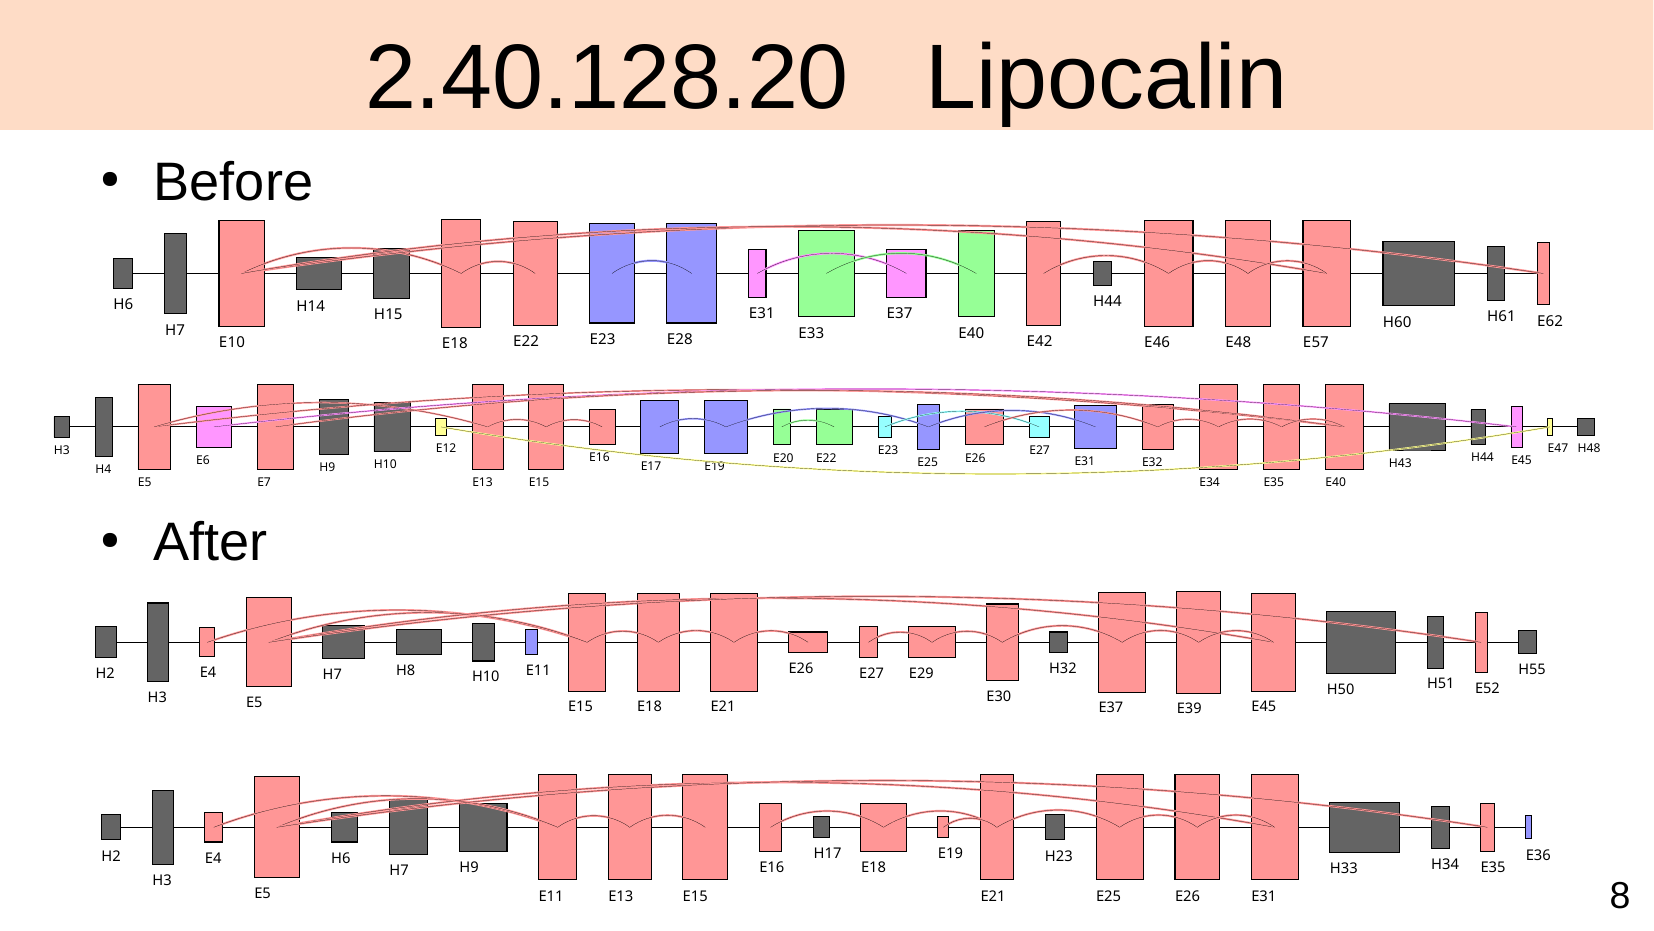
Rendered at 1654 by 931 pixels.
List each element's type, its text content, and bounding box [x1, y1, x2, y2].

picture [53, 383, 1601, 488]
text_box <number> [1444, 866, 1646, 924]
picture [100, 773, 1552, 902]
picture [94, 590, 1546, 715]
list Before After [82, 488, 1571, 758]
text_box [0, 0, 1654, 130]
list Before After [82, 151, 1571, 383]
picture [112, 218, 1564, 350]
title 2.40.128.20 Lipocalin [82, 11, 1571, 142]
